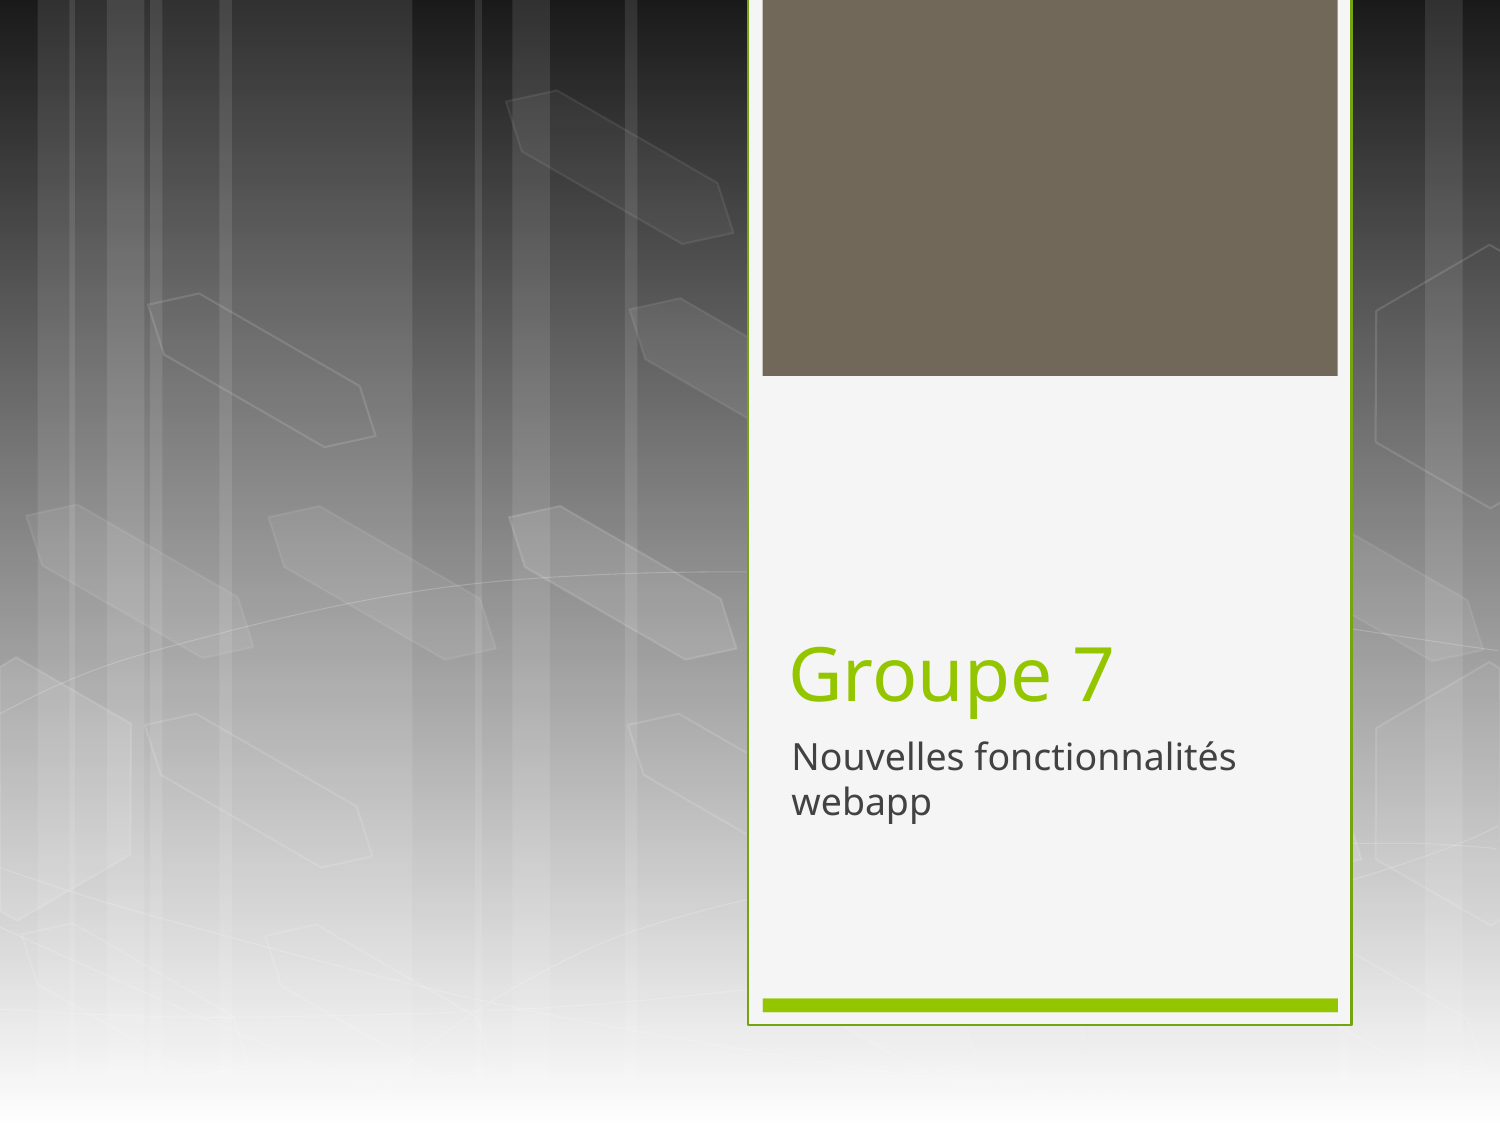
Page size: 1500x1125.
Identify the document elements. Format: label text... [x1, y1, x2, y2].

subtitle Nouvelles fonctionnalités webapp [776, 725, 1320, 933]
title Groupe 7 [773, 444, 1318, 724]
